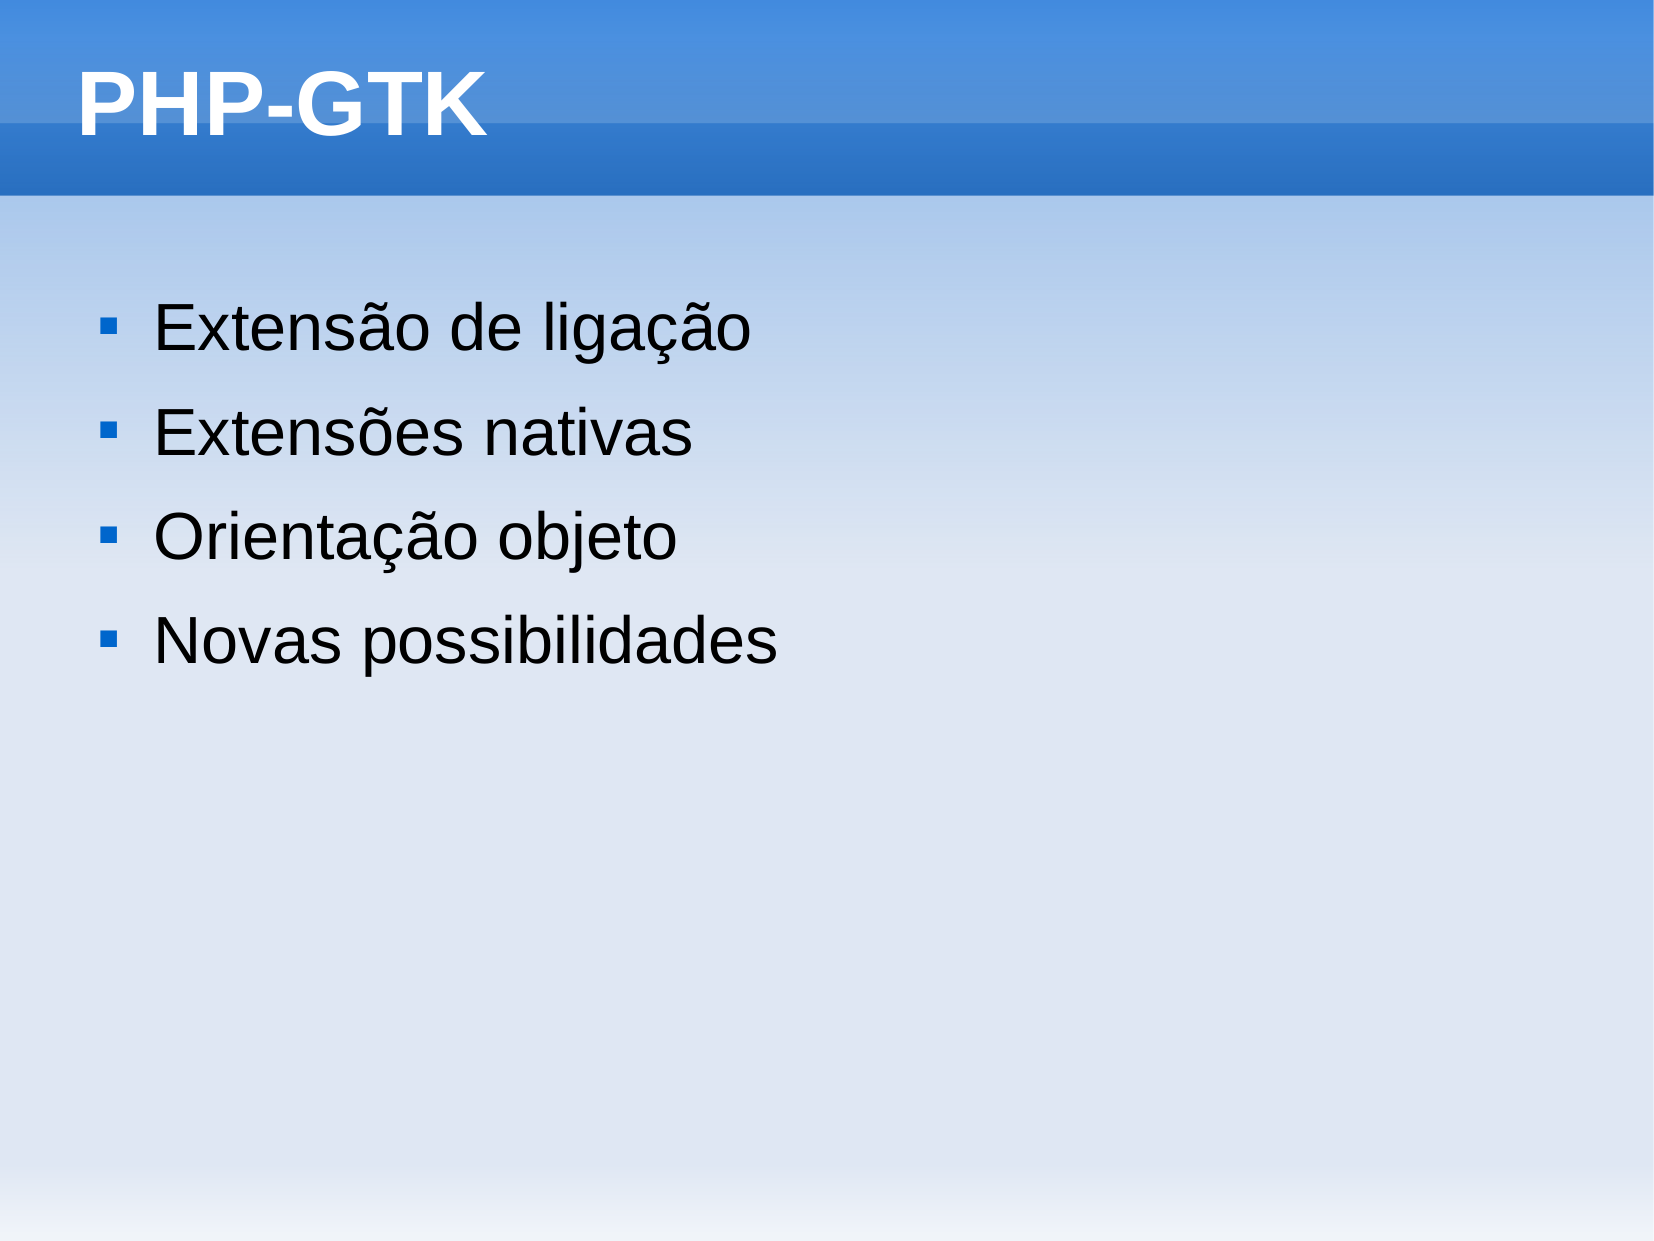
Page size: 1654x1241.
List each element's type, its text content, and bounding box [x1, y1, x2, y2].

list Extensão de ligação Extensões nativas Orientação objeto Novas possibilidades [82, 290, 1571, 1094]
title PHP-GTK [76, 7, 1565, 200]
picture [0, 0, 1654, 1241]
